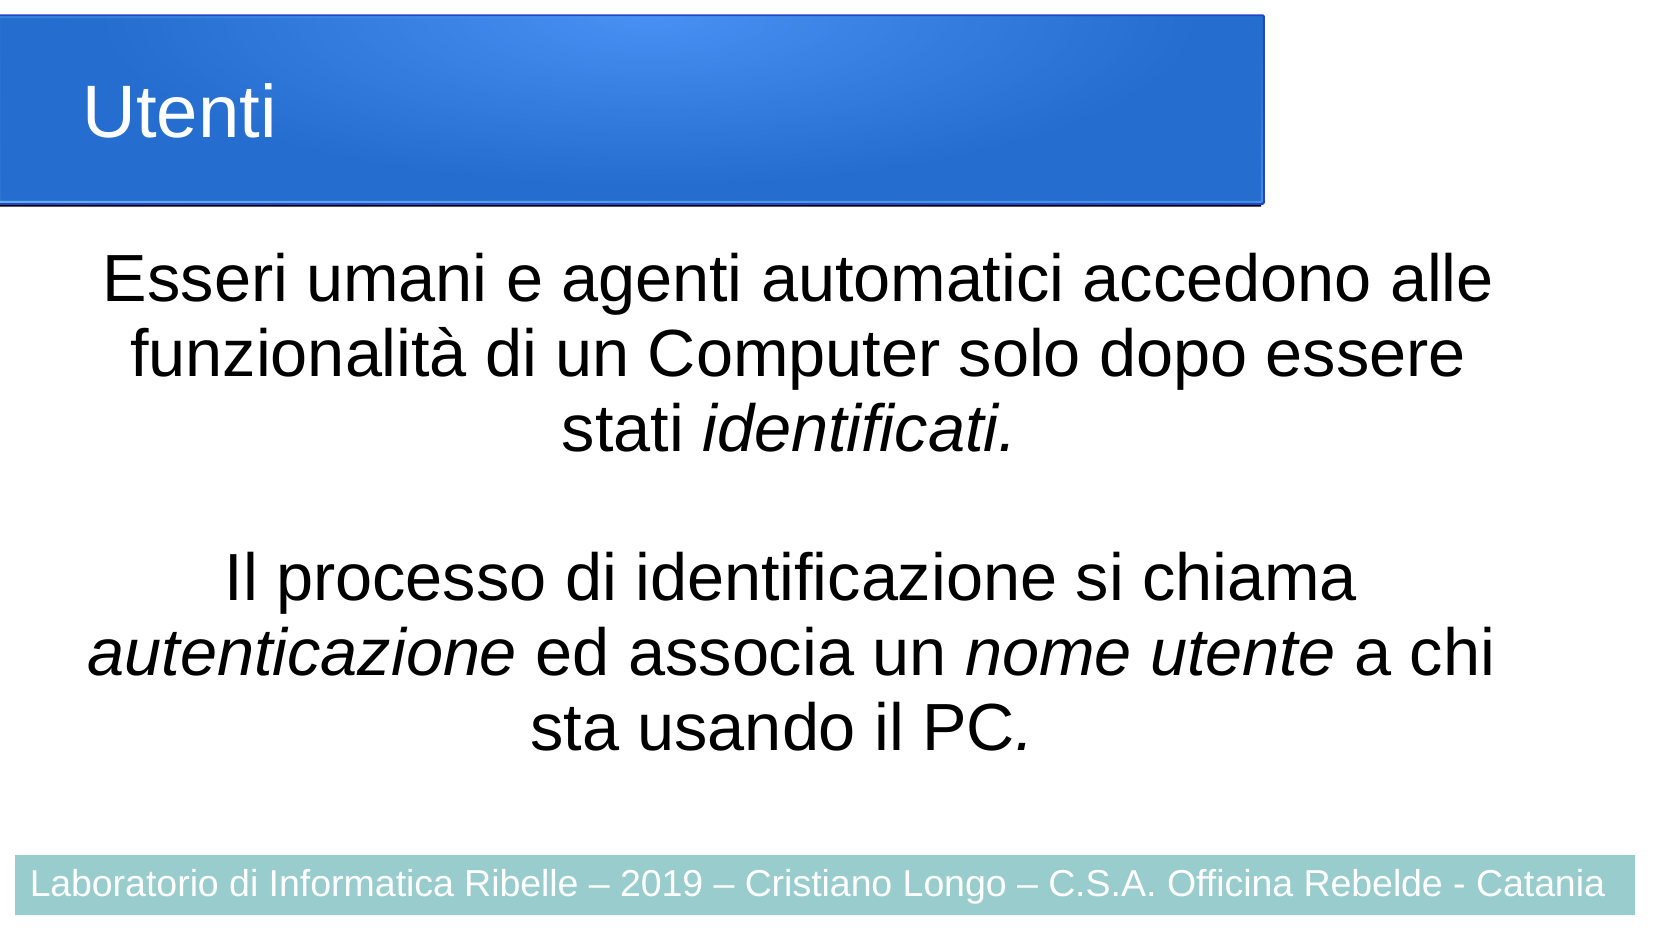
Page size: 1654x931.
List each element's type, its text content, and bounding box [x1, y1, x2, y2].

text_box Il processo di identificazione si chiama autenticazione ed associa un nome utente a chi sta usando il PC. [67, 540, 1516, 765]
title Utenti [82, 35, 1235, 189]
text_box Laboratorio di Informatica Ribelle – 2019 – Cristiano Longo – C.S.A. Officina Rebelde - Catania [15, 855, 1636, 916]
text_box Esseri umani e agenti automatici accedono alle funzionalità di un Computer solo dopo essere stati identificati. [75, 240, 1523, 466]
